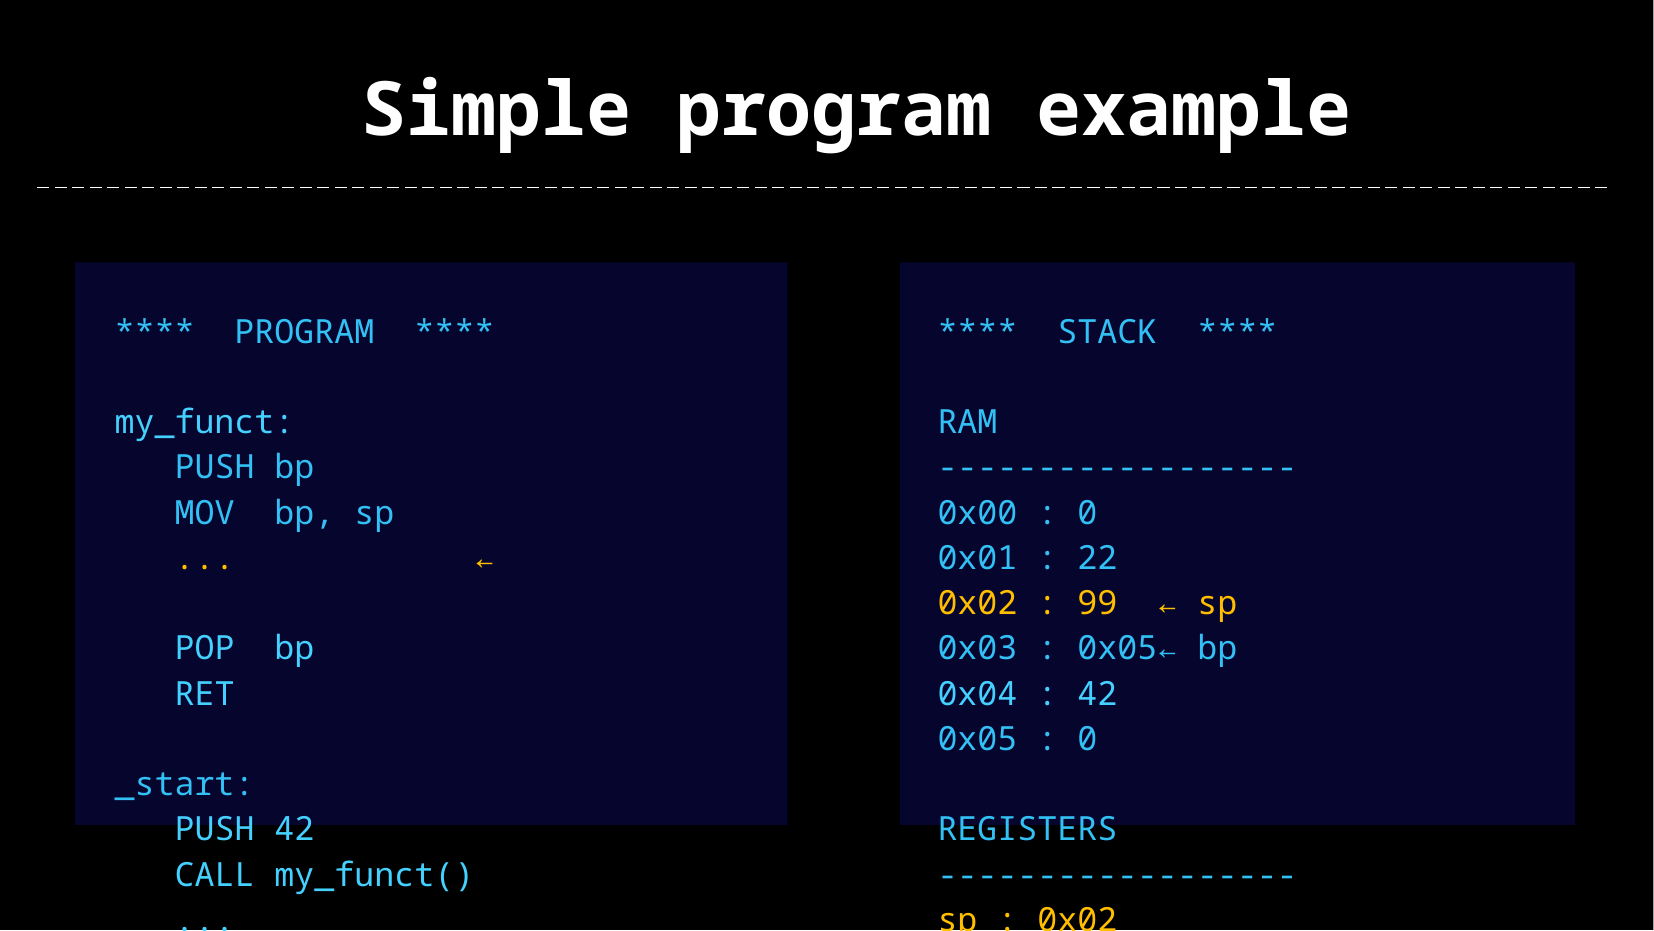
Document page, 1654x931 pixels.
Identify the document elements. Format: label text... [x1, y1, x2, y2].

text_box [943, 819, 951, 825]
title Simple program example [112, 24, 1601, 188]
text_box [74, 262, 788, 825]
text_box **** STACK **** RAM ------------------ 0x00 : 0 0x01 : 22 0x02 : 99 ← sp 0x03 : 0x05← bp 0x04 : 42 0x05 : 0 REGISTERS ------------------ sp : 0x02 bp : 0x03 [937, 262, 1538, 802]
text_box [180, 819, 189, 825]
text_box **** PROGRAM **** my_funct: PUSH bp MOV bp, sp ... ← POP bp RET _start: PUSH 42 CALL my_funct() ... [114, 262, 748, 802]
text_box [900, 262, 1576, 825]
text_box [1083, 819, 1091, 825]
